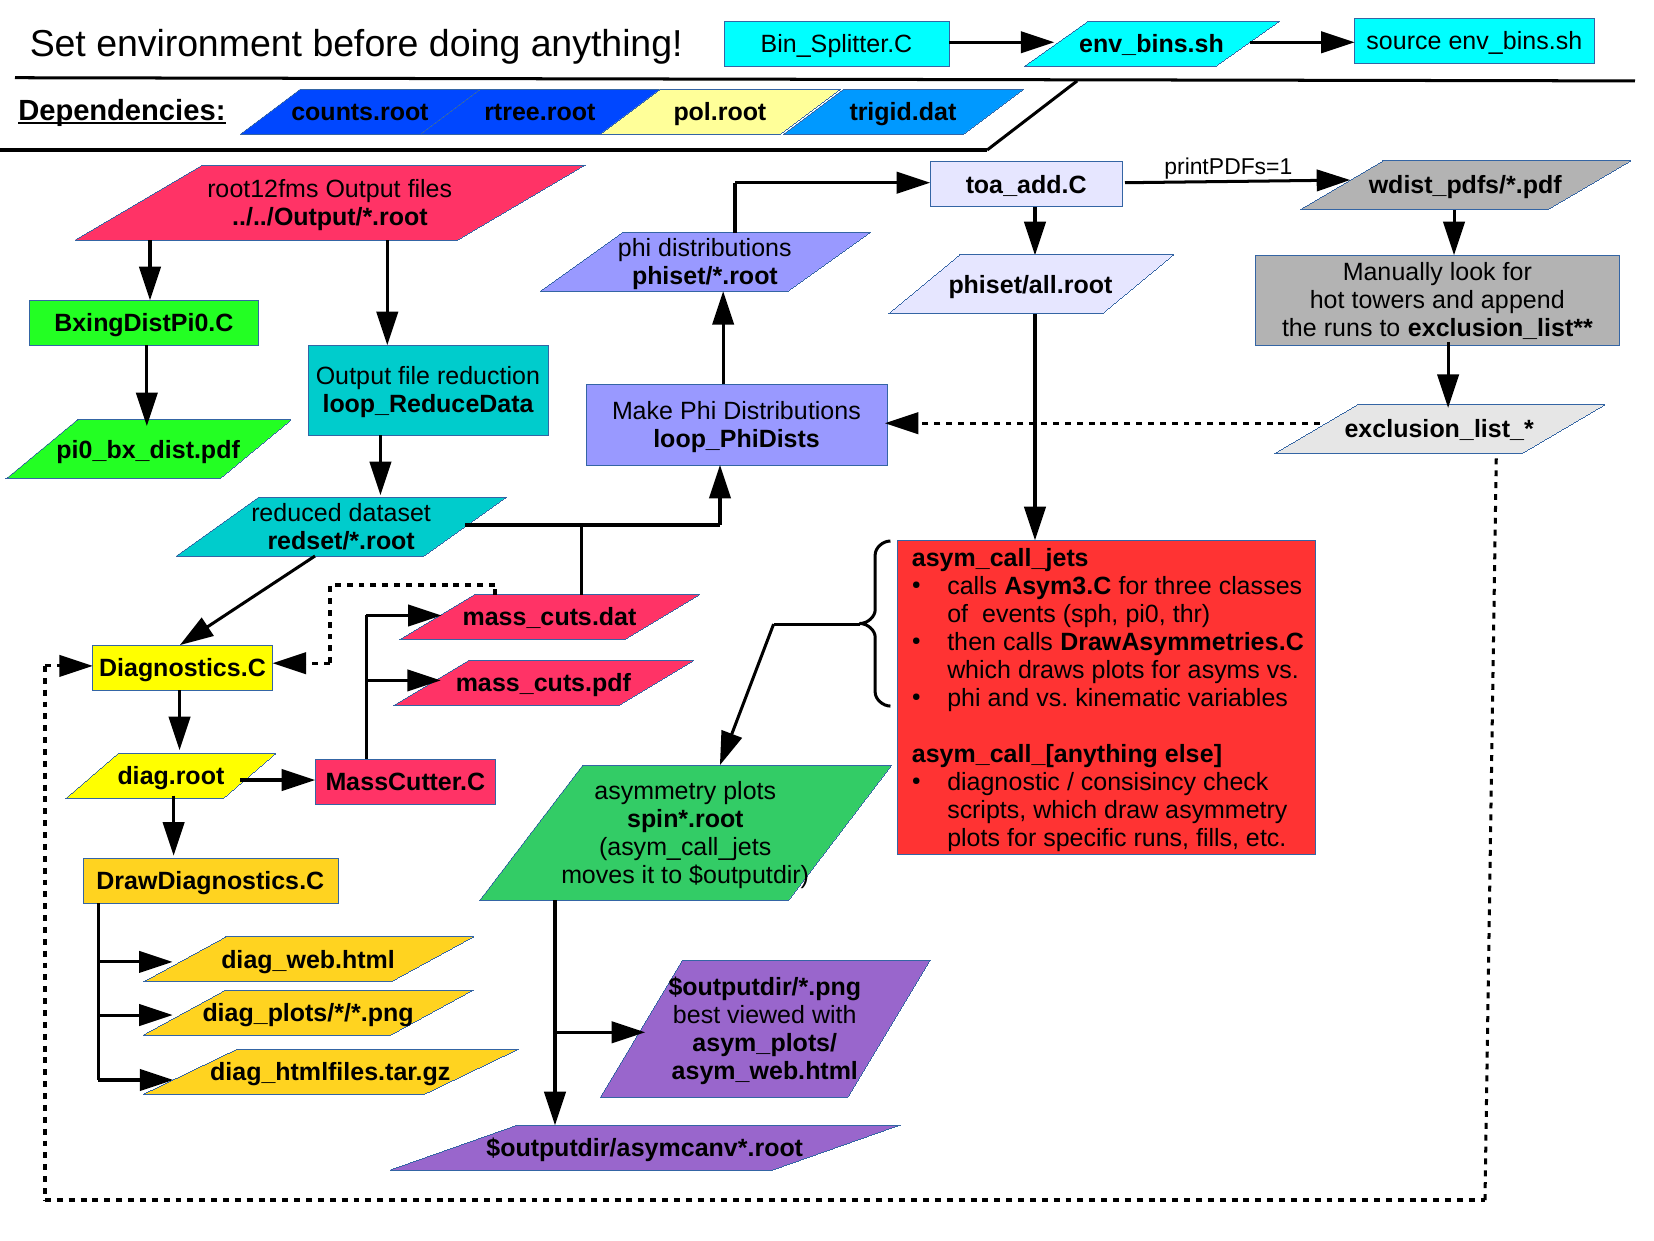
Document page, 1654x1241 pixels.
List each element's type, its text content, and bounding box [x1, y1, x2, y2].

text_box Bin_Splitter.C [724, 21, 950, 67]
text_box $outputdir/asymcanv*.root [390, 1125, 901, 1171]
text_box diag.root [65, 753, 276, 799]
text_box exclusion_list_* [1274, 404, 1605, 454]
text_box Diagnostics.C [92, 645, 273, 691]
text_box mass_cuts.dat [399, 594, 700, 640]
text_box Make Phi Distributions loop_PhiDists [586, 384, 888, 466]
text_box trigid.dat [783, 89, 1020, 135]
text_box pi0_bx_dist.pdf [5, 419, 291, 479]
text_box MassCutter.C [315, 759, 496, 805]
text_box Manually look for hot towers and append the runs to exclusion_list** [1255, 255, 1620, 346]
text_box diag_htmlfiles.tar.gz [143, 1049, 519, 1095]
text_box DrawDiagnostics.C [83, 858, 339, 904]
text_box BxingDistPi0.C [30, 300, 258, 345]
text_box counts.root [242, 89, 479, 135]
text_box source env_bins.sh [1354, 18, 1595, 64]
text_box Dependencies: [3, 86, 242, 135]
text_box asymmetry plots spin*.root (asym_call_jets moves it to $outputdir) [479, 765, 892, 901]
text_box asym_call_jets calls Asym3.C for three classes of events (sph, pi0, thr) then calls DrawAsymmetries.C which draws plots for asyms vs. phi and vs. kinematic variables asym_call_[anything else] diagnostic / consisincy check scripts, which draw asymmetry plots for specific runs, fills, etc. [897, 540, 1316, 855]
text_box phi distributions phiset/*.root [540, 232, 871, 292]
text_box printPDFs=1 [1149, 146, 1308, 188]
text_box diag_web.html [143, 936, 474, 982]
text_box rtree.root [420, 89, 659, 135]
text_box reduced dataset redset/*.root [176, 497, 507, 557]
text_box wdist_pdfs/*.pdf [1300, 160, 1631, 210]
text_box diag_plots/*/*.png [143, 990, 474, 1036]
text_box Set environment before doing anything! [15, 15, 706, 72]
text_box phiset/all.root [888, 254, 1174, 314]
text_box env_bins.sh [1024, 21, 1280, 67]
text_box mass_cuts.pdf [393, 660, 694, 706]
text_box pol.root [600, 89, 841, 135]
text_box $outputdir/*.png best viewed with asym_plots/ asym_web.html [600, 960, 931, 1098]
text_box toa_add.C [930, 162, 1122, 207]
text_box Output file reduction loop_ReduceData [308, 345, 549, 436]
text_box root12fms Output files ../../Output/*.root [75, 165, 586, 241]
